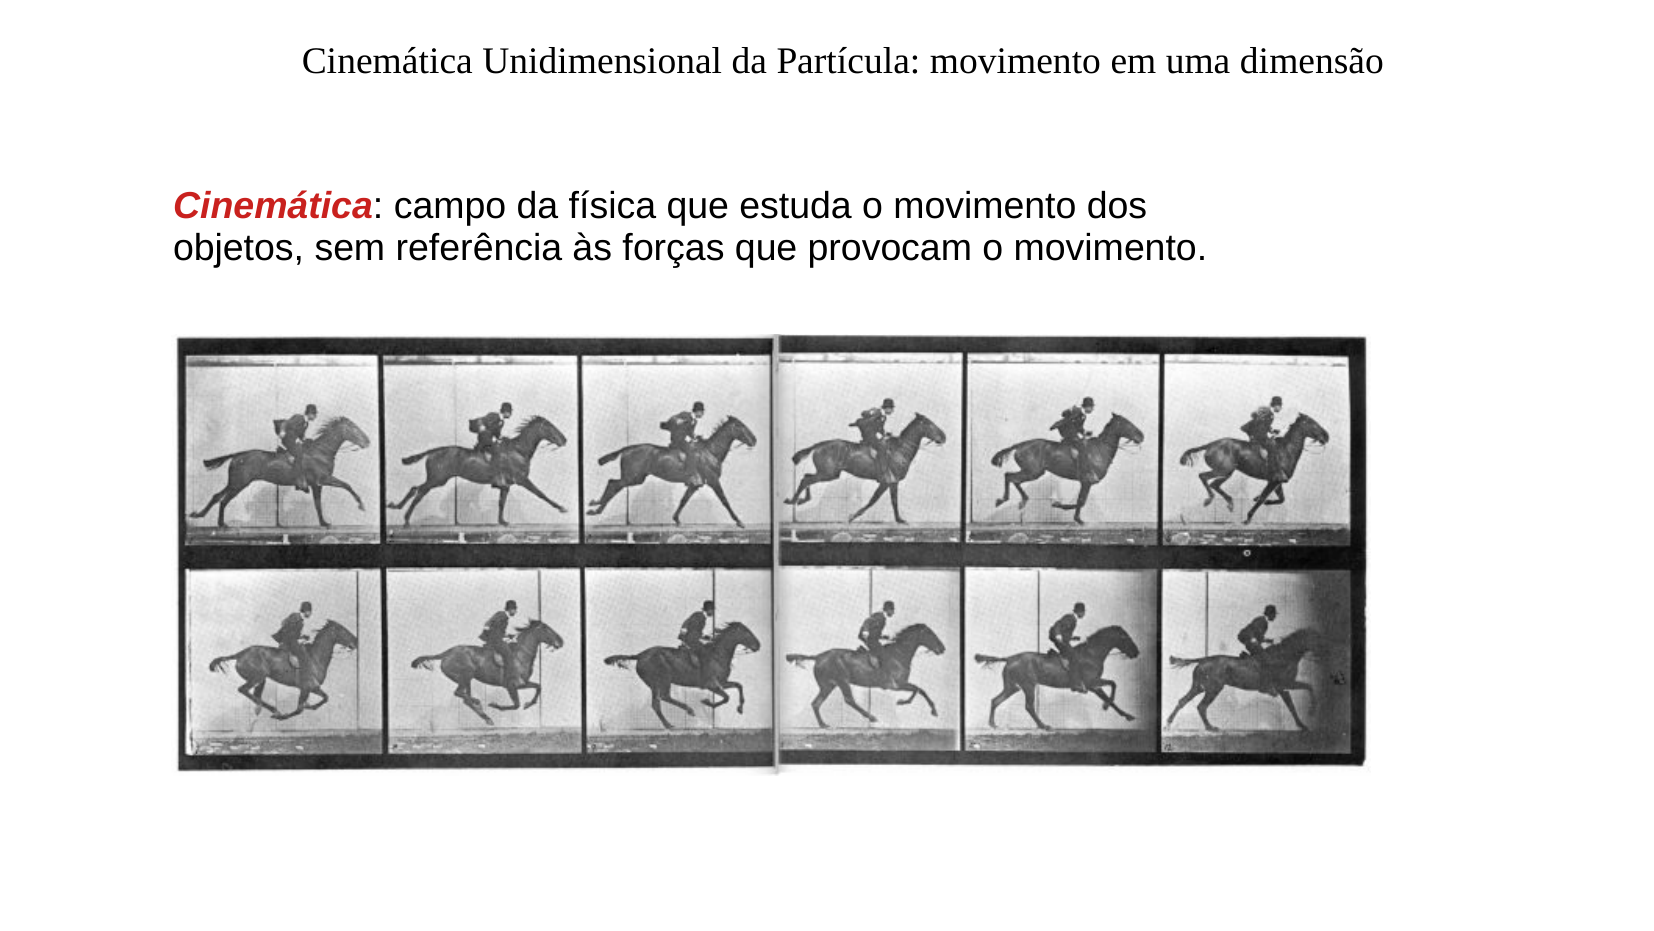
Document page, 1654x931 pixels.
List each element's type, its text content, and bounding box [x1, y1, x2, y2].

picture [171, 334, 1371, 776]
text_box Cinemática Unidimensional da Partícula: movimento em uma dimensão [287, 11, 1401, 89]
text_box Cinemática: campo da física que estuda o movimento dos objetos, sem referência às forças que provocam o movimento. [158, 176, 1291, 293]
